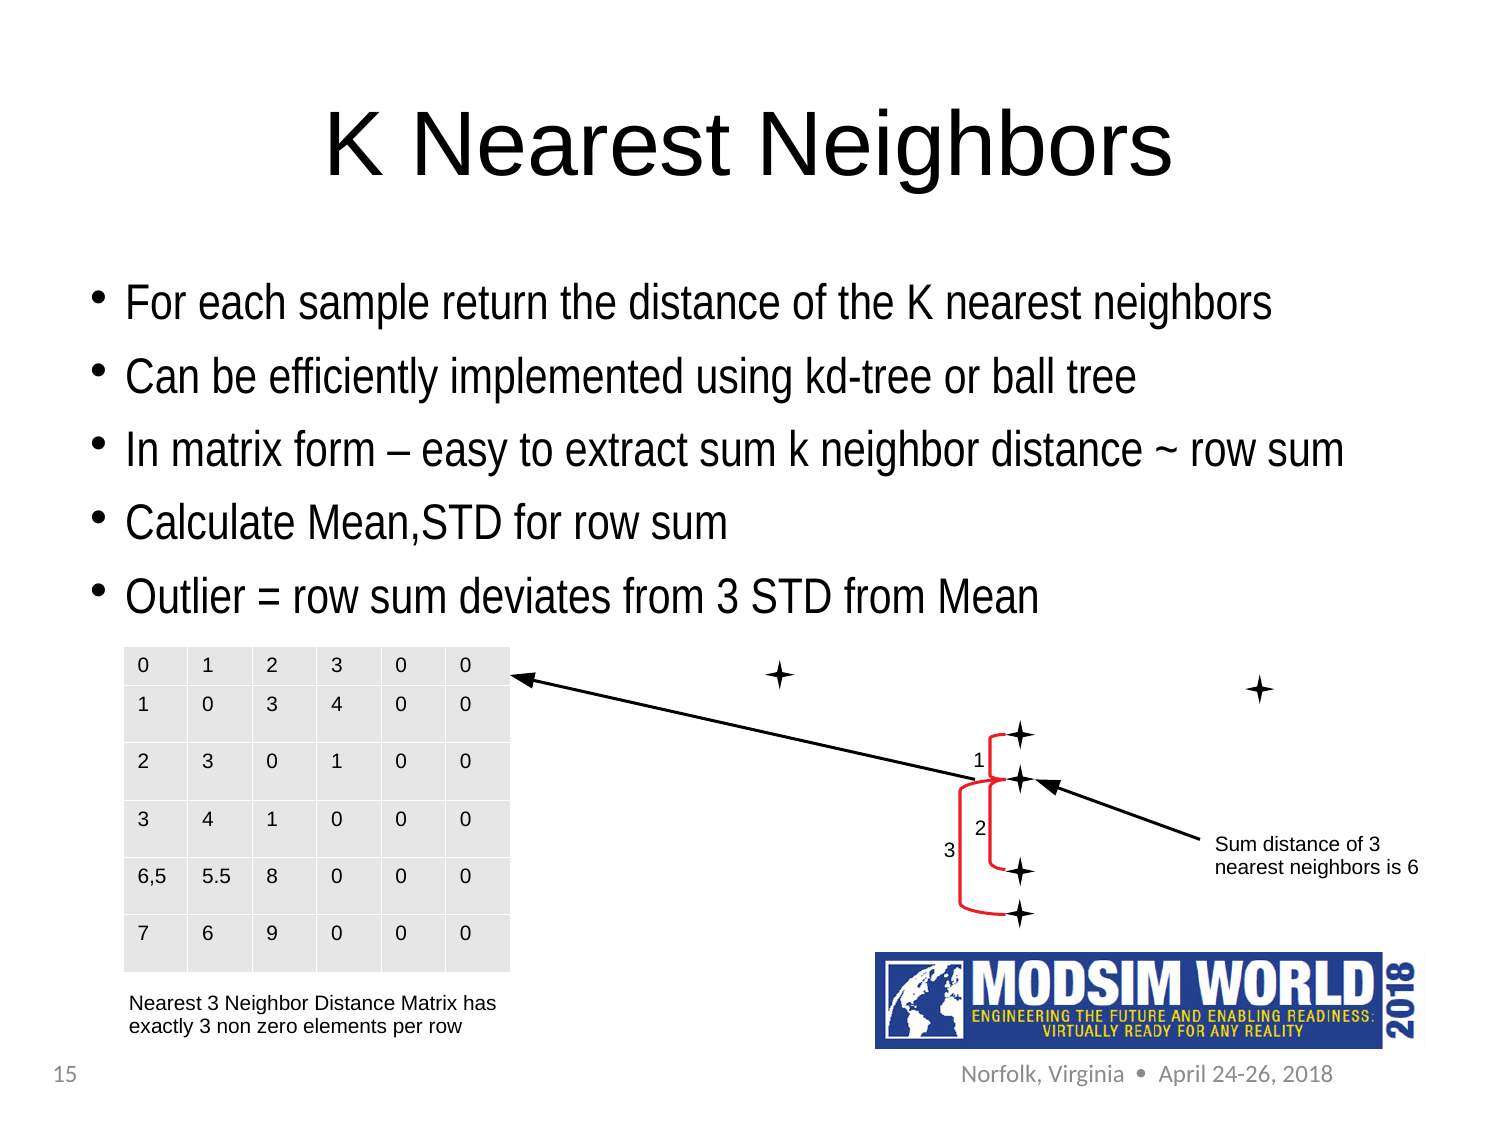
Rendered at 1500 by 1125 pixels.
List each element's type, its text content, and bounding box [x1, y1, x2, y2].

table_cell 0 [253, 743, 316, 800]
table_cell 1 [253, 801, 316, 857]
table_cell 3 [124, 801, 187, 857]
text_box [1005, 856, 1036, 887]
text_box [765, 660, 795, 690]
text_box 3 [929, 831, 971, 870]
text_box For each sample return the distance of the K nearest neighbors Can be efficiently implemented using kd-tree or ball tree In matrix form – easy to extract sum k neighbor distance ~ row sum Calculate Mean,STD for row sum Outlier = row sum deviates from 3 STD from Mean [74, 262, 1425, 1005]
text_box [1245, 674, 1275, 704]
text_box [1006, 898, 1035, 929]
table_cell 0 [317, 858, 381, 914]
table_header 1 [188, 647, 252, 685]
table_cell 4 [188, 801, 252, 857]
text_box Norfolk, Virginia  April 24-26, 2018 [874, 1042, 1427, 1103]
table_header 0 [382, 647, 445, 685]
table_header 0 [446, 647, 510, 685]
table_cell 0 [188, 686, 252, 742]
text_box <number> [37, 1042, 388, 1103]
table_cell 0 [382, 686, 445, 742]
table_cell 5.5 [188, 858, 252, 914]
text_box Nearest 3 Neighbor Distance Matrix has exactly 3 non zero elements per row [114, 984, 520, 1075]
text_box 2 [960, 809, 1002, 848]
table_cell 0 [446, 858, 510, 914]
table_header 0 [124, 647, 187, 685]
table_cell 1 [124, 686, 187, 742]
table_header 3 [317, 647, 381, 685]
table_cell 3 [188, 743, 252, 800]
table_cell 7 [124, 915, 187, 972]
table_cell 0 [382, 915, 445, 972]
table_cell 4 [317, 686, 381, 742]
table_cell 9 [253, 915, 316, 972]
table_cell 0 [382, 858, 445, 914]
table_cell 0 [382, 743, 445, 800]
table_cell 0 [446, 915, 510, 972]
picture [875, 1005, 1425, 1042]
table_cell 2 [124, 743, 187, 800]
table_cell 0 [446, 801, 510, 857]
table_cell 3 [253, 686, 316, 742]
table_cell 0 [317, 801, 381, 857]
text_box [1006, 764, 1035, 794]
table_cell 1 [317, 743, 381, 800]
table_cell 0 [382, 801, 445, 857]
table_header 2 [253, 647, 316, 685]
table_cell 0 [317, 915, 381, 972]
table_cell 6 [188, 915, 252, 972]
text_box [1006, 720, 1036, 750]
table_cell 6,5 [124, 858, 187, 914]
text_box Sum distance of 3 nearest neighbors is 6 [1200, 825, 1441, 916]
table_cell 8 [253, 858, 316, 914]
text_box 1 [958, 741, 1000, 780]
text_box K Nearest Neighbors [74, 45, 1425, 233]
table_cell 0 [446, 686, 510, 742]
table_cell 0 [446, 743, 510, 800]
